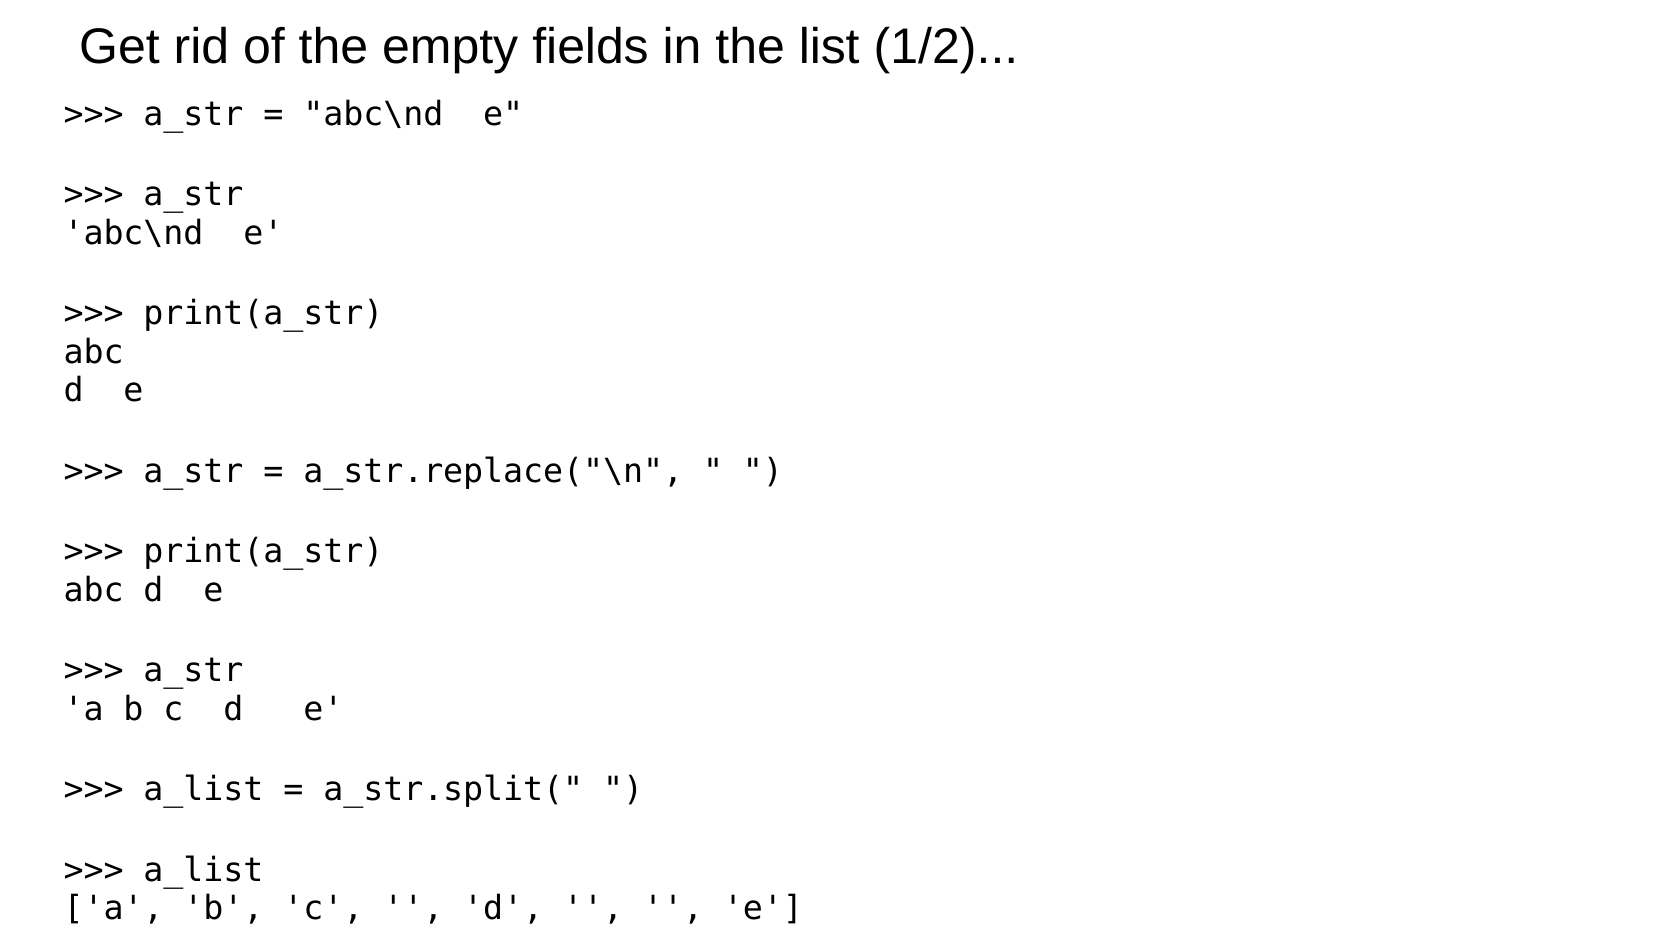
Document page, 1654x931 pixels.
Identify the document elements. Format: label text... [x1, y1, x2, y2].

list Get rid of the empty fields in the list (1/2)... [79, 18, 1568, 131]
text_box >>> a_str = "abc\nd e" >>> a_str 'abc\nd e' >>> print(a_str) abc d e >>> a_str = a_str.replace("\n", " ") >>> print(a_str) abc d e >>> a_str 'a b c d e' >>> a_list = a_str.split(" ") >>> a_list ['a', 'b', 'c', '', 'd', '', '', 'e'] [48, 86, 821, 865]
